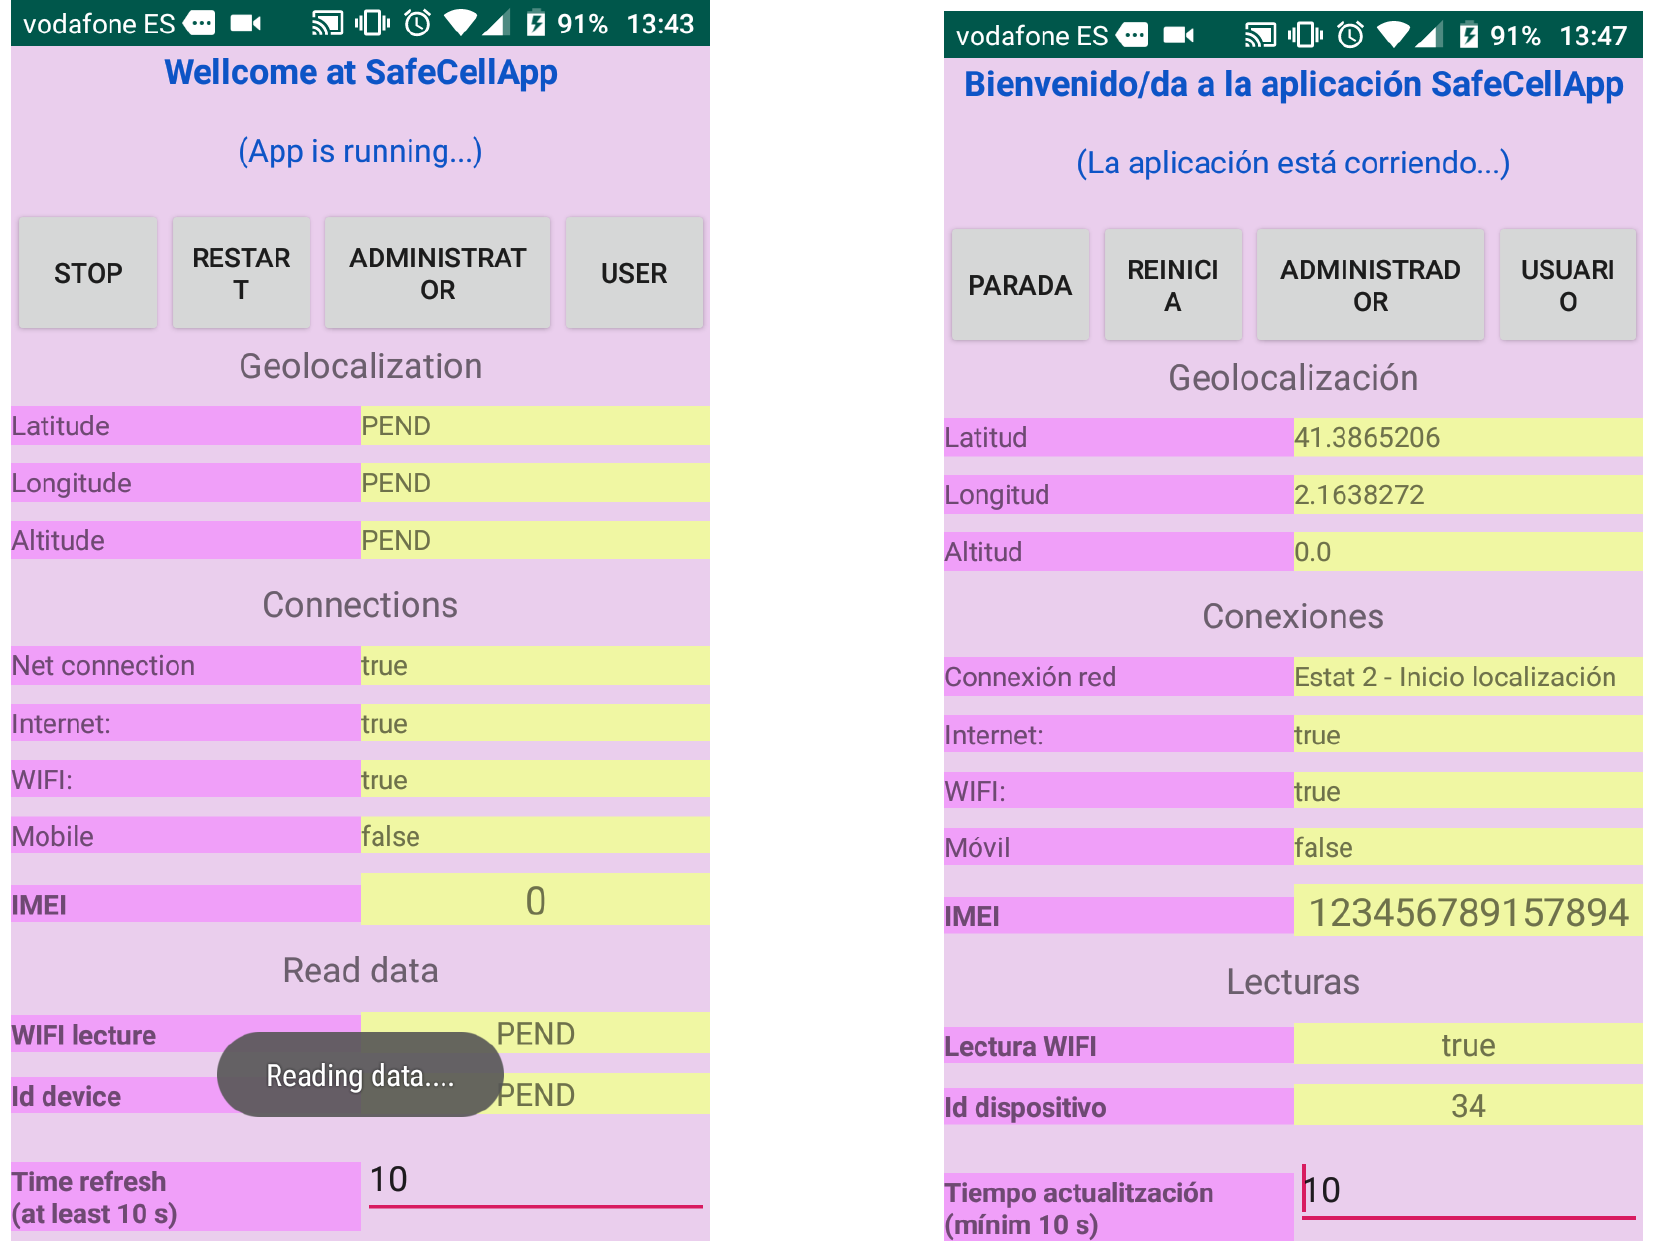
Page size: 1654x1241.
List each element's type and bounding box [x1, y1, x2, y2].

picture [944, 11, 1643, 1241]
picture [11, 0, 710, 1241]
